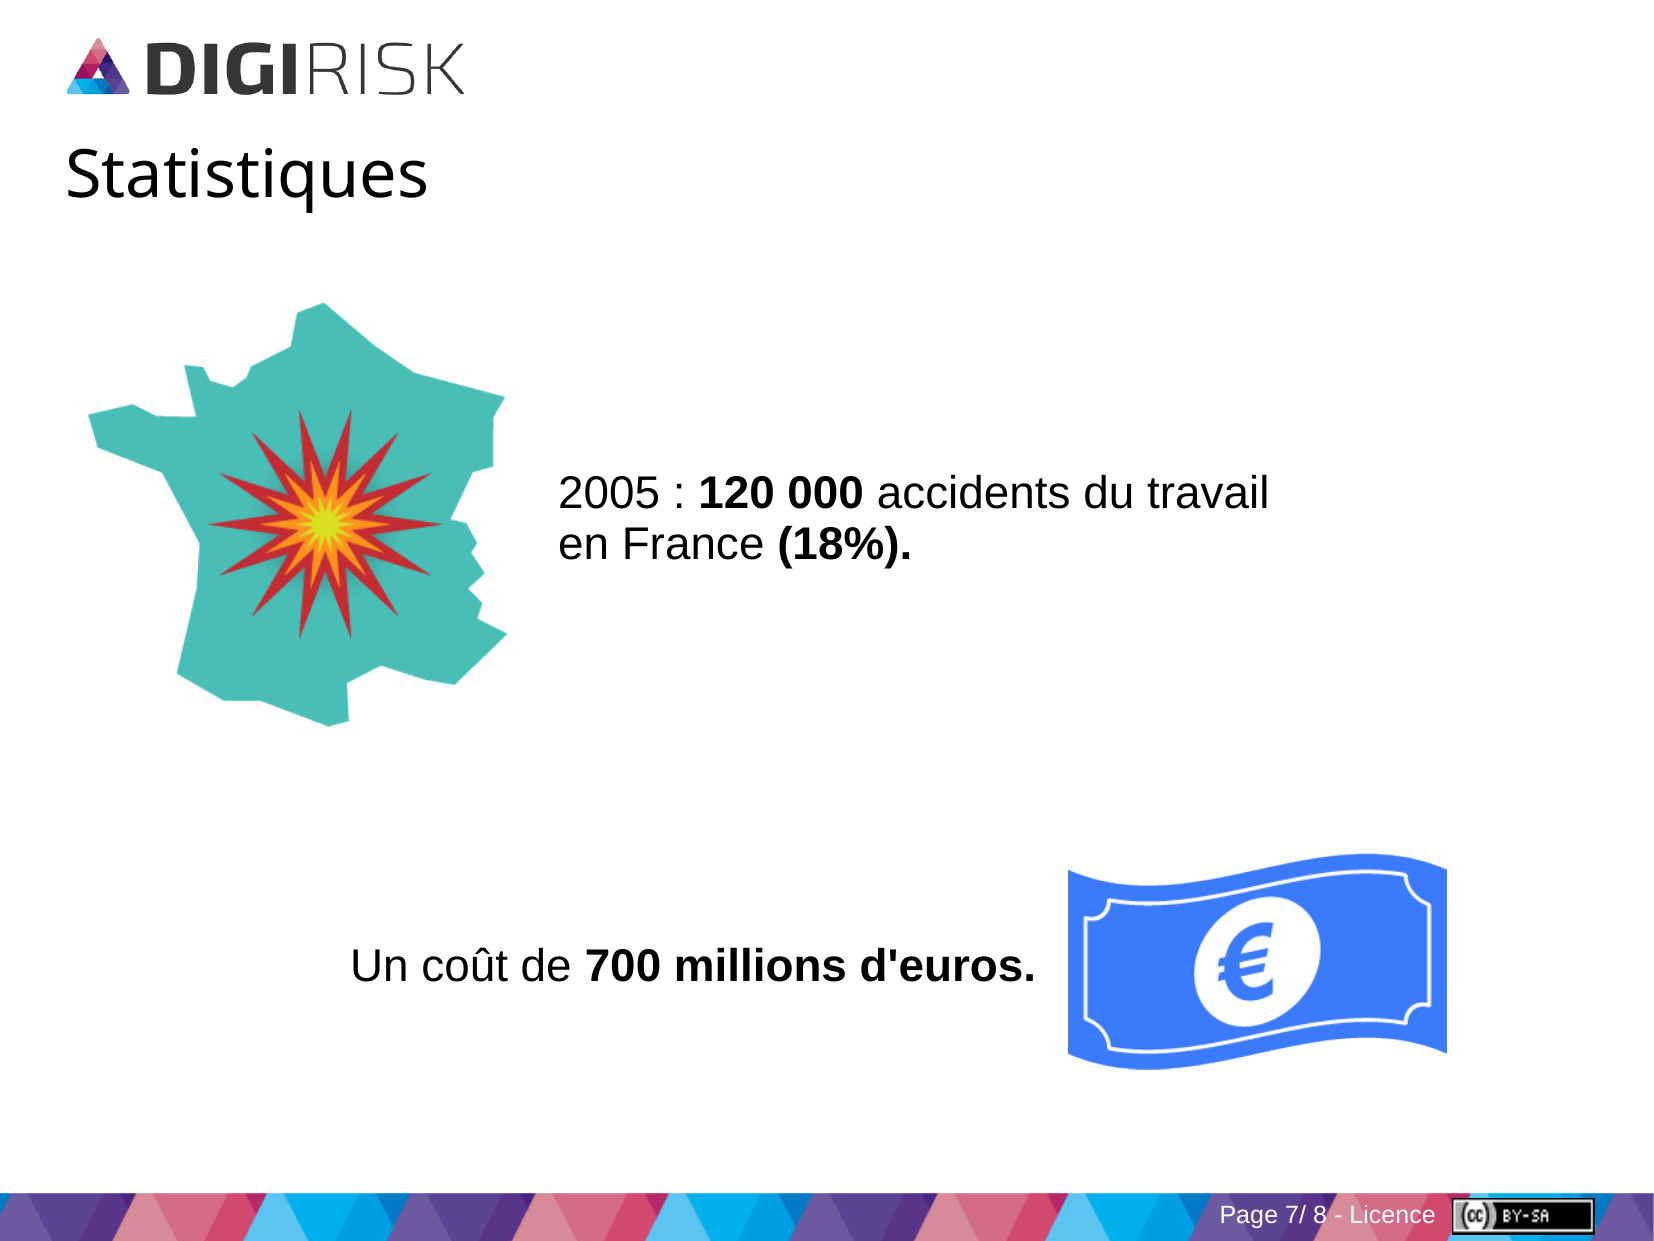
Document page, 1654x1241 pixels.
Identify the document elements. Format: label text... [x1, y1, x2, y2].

picture [0, 1175, 1654, 1241]
picture [1068, 853, 1447, 1070]
text_box 2005 : 120 000 accidents du travail en France (18%). [543, 459, 1300, 580]
text_box Un coût de 700 millions d'euros. [295, 932, 1052, 1000]
picture [64, 35, 464, 95]
picture [88, 302, 508, 727]
title Statistiques [64, 130, 1589, 212]
